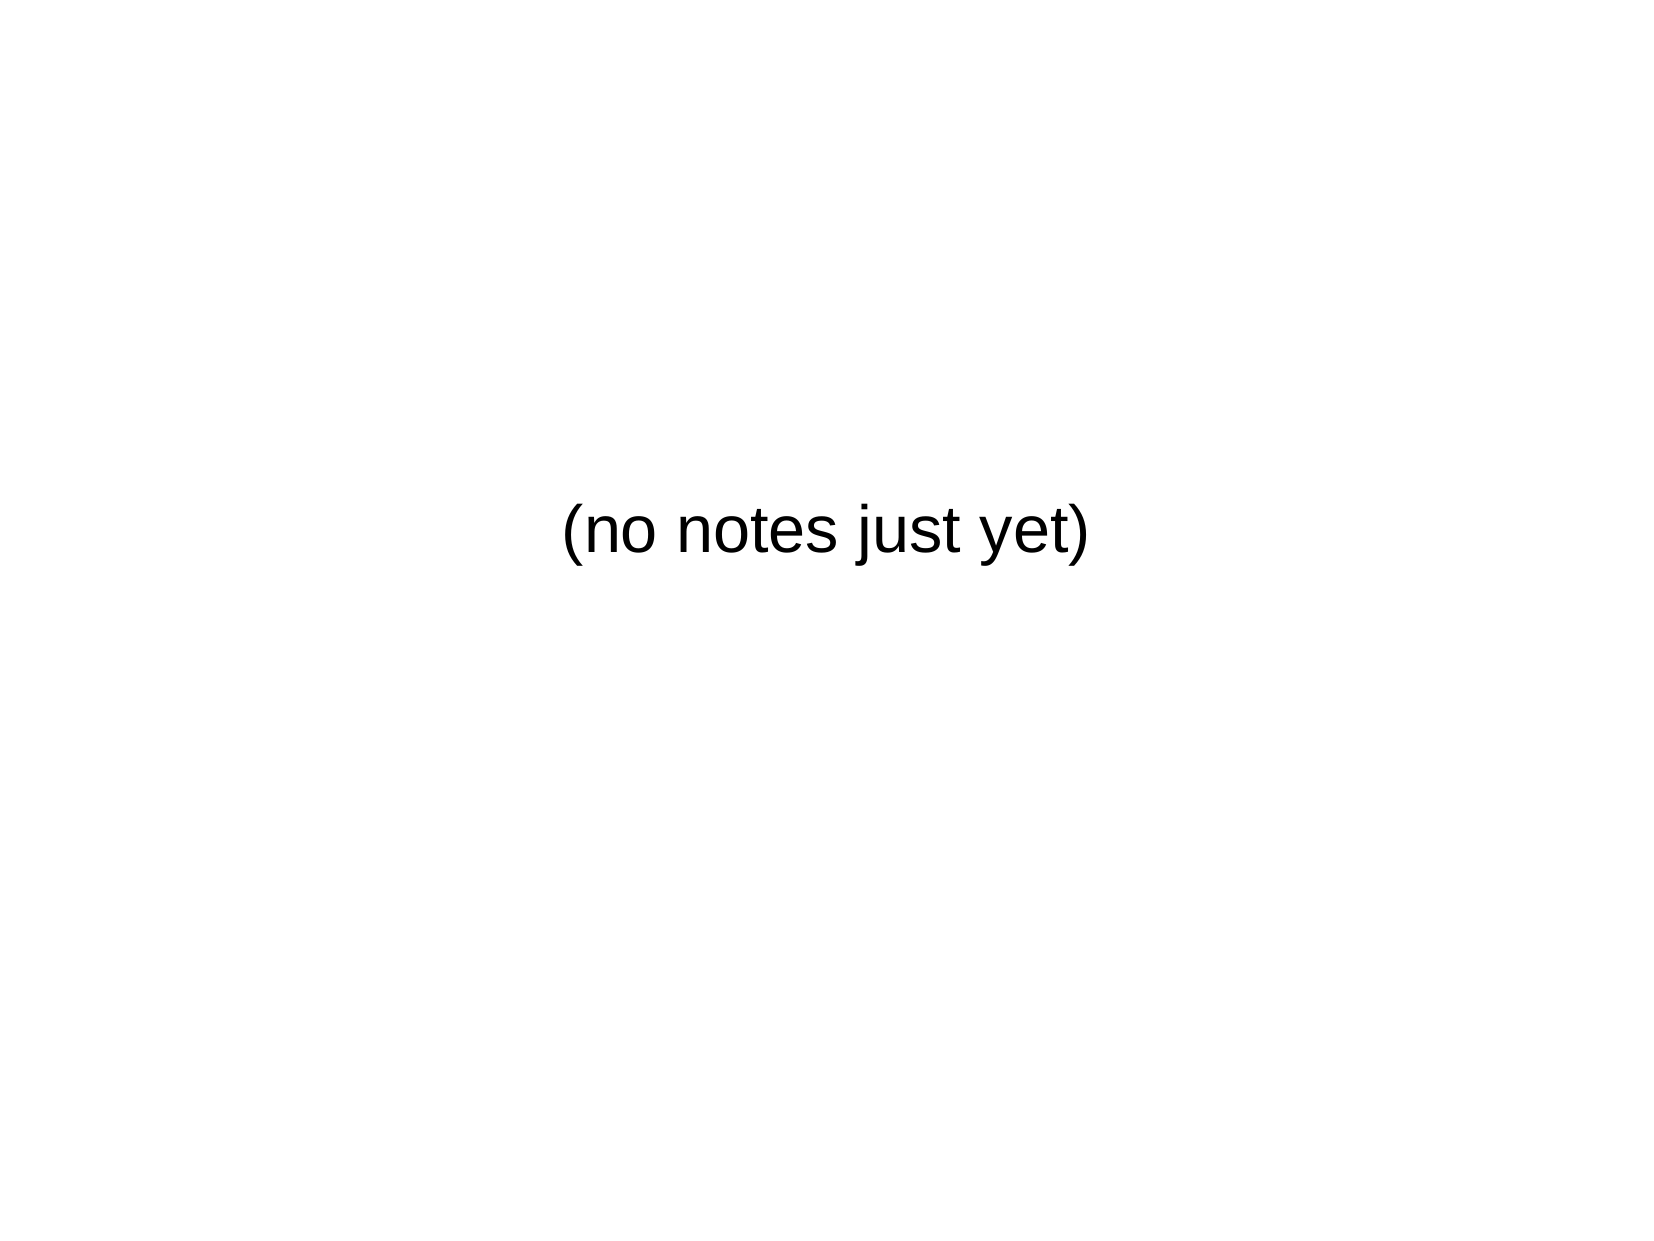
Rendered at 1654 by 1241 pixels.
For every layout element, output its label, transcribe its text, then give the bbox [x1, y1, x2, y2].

subtitle (no notes just yet) [82, 49, 1571, 1010]
